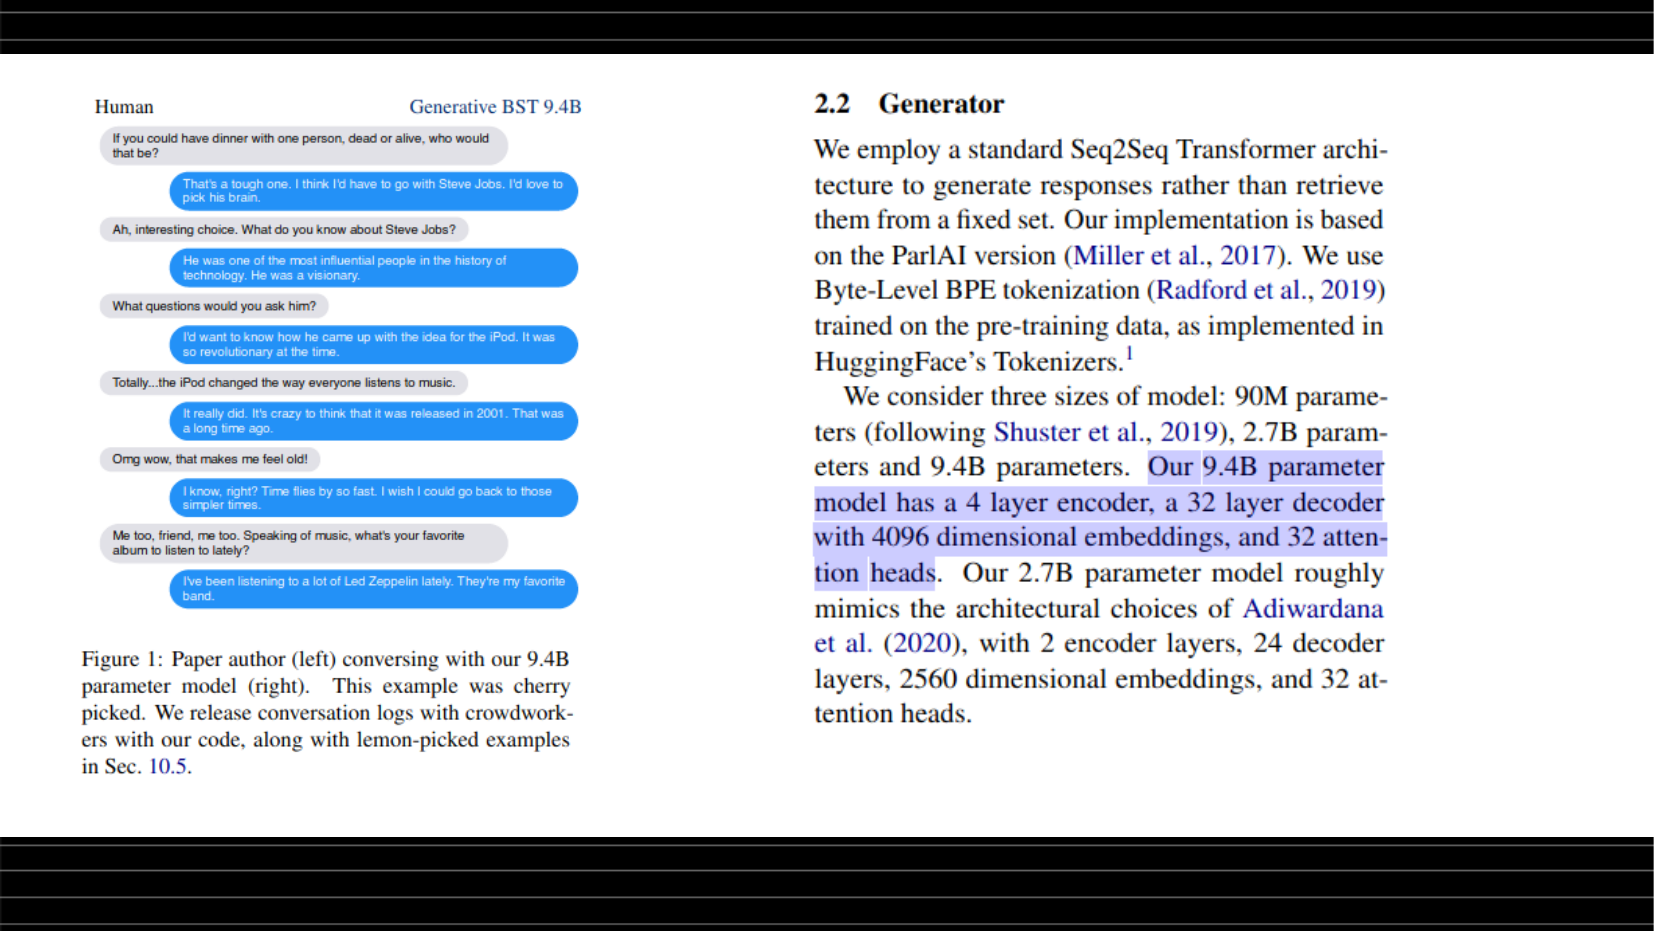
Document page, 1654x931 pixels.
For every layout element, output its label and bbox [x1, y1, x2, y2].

picture [60, 65, 620, 796]
picture [0, 0, 1654, 54]
picture [785, 74, 1411, 736]
picture [0, 837, 1654, 931]
